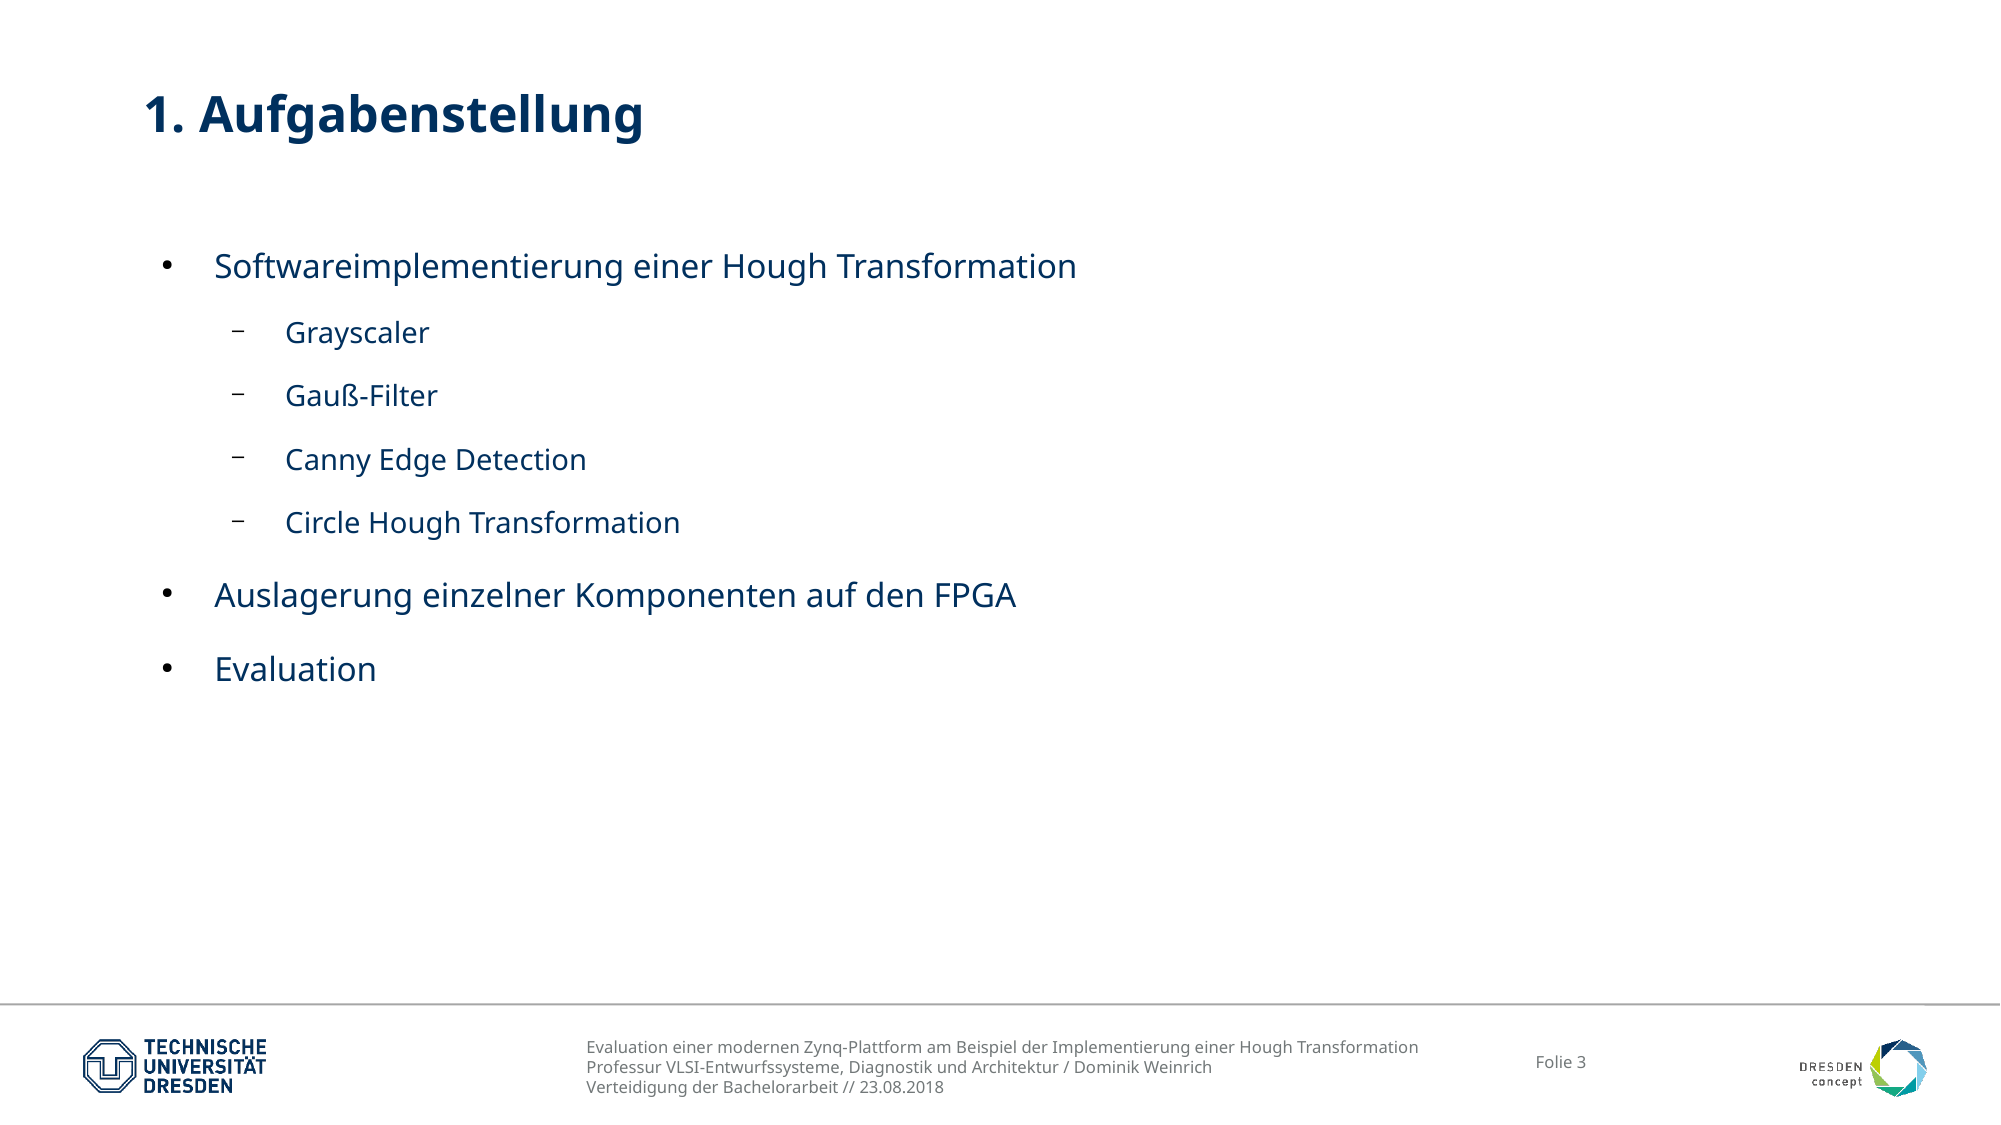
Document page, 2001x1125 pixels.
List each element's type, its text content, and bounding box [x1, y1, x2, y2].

list Softwareimplementierung einer Hough Transformation Grayscaler Gauß-Filter Canny Edge Detection Circle Hough Transformation Auslagerung einzelner Komponenten auf den FPGA Evaluation [143, 243, 1880, 957]
picture [1800, 1039, 1927, 1097]
picture [83, 1039, 266, 1093]
title 1. Aufgabenstellung [143, 56, 1880, 169]
